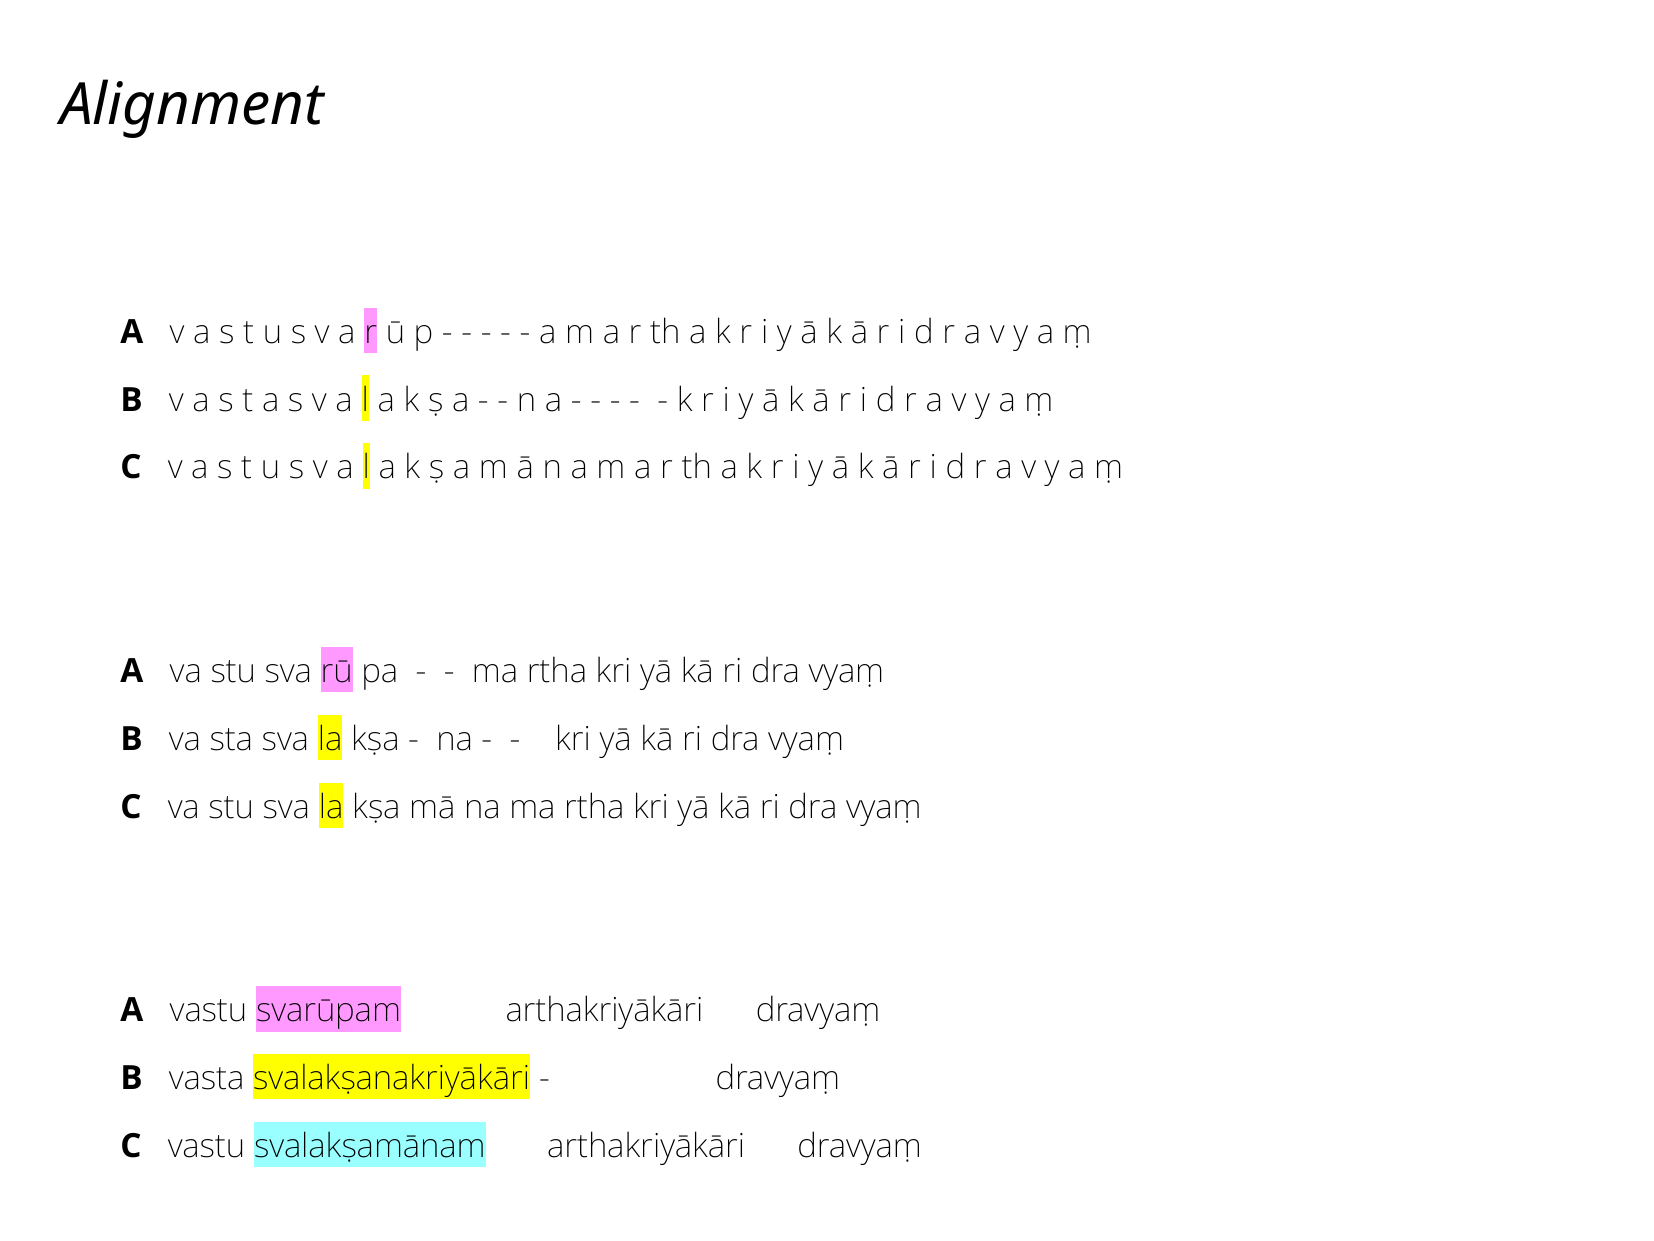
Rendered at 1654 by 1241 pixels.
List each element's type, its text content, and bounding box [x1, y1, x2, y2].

text_box A v a s t u s v a r ū p - - - - - a m a r th a k r i y ā k ā r i d r a v y a ṃ B v a s t a s v a l a k ṣ a - - n a - - - - - k r i y ā k ā r i d r a v y a ṃ C v a s t u s v a l a k ṣ a m ā n a m a r th a k r i y ā k ā r i d r a v y a ṃ A va stu sva rū pa - - ma rtha kri yā kā ri dra vyaṃ B va sta sva la kṣa - na - - kri yā kā ri dra vyaṃ C va stu sva la kṣa mā na ma rtha kri yā kā ri dra vyaṃ A vastu svarūpam arthakriyākāri dravyaṃ B vasta svalakṣanakriyākāri - dravyaṃ C vastu svalakṣamānam arthakriyākāri dravyaṃ [120, 285, 1561, 1068]
text_box Alignment [60, 22, 421, 133]
